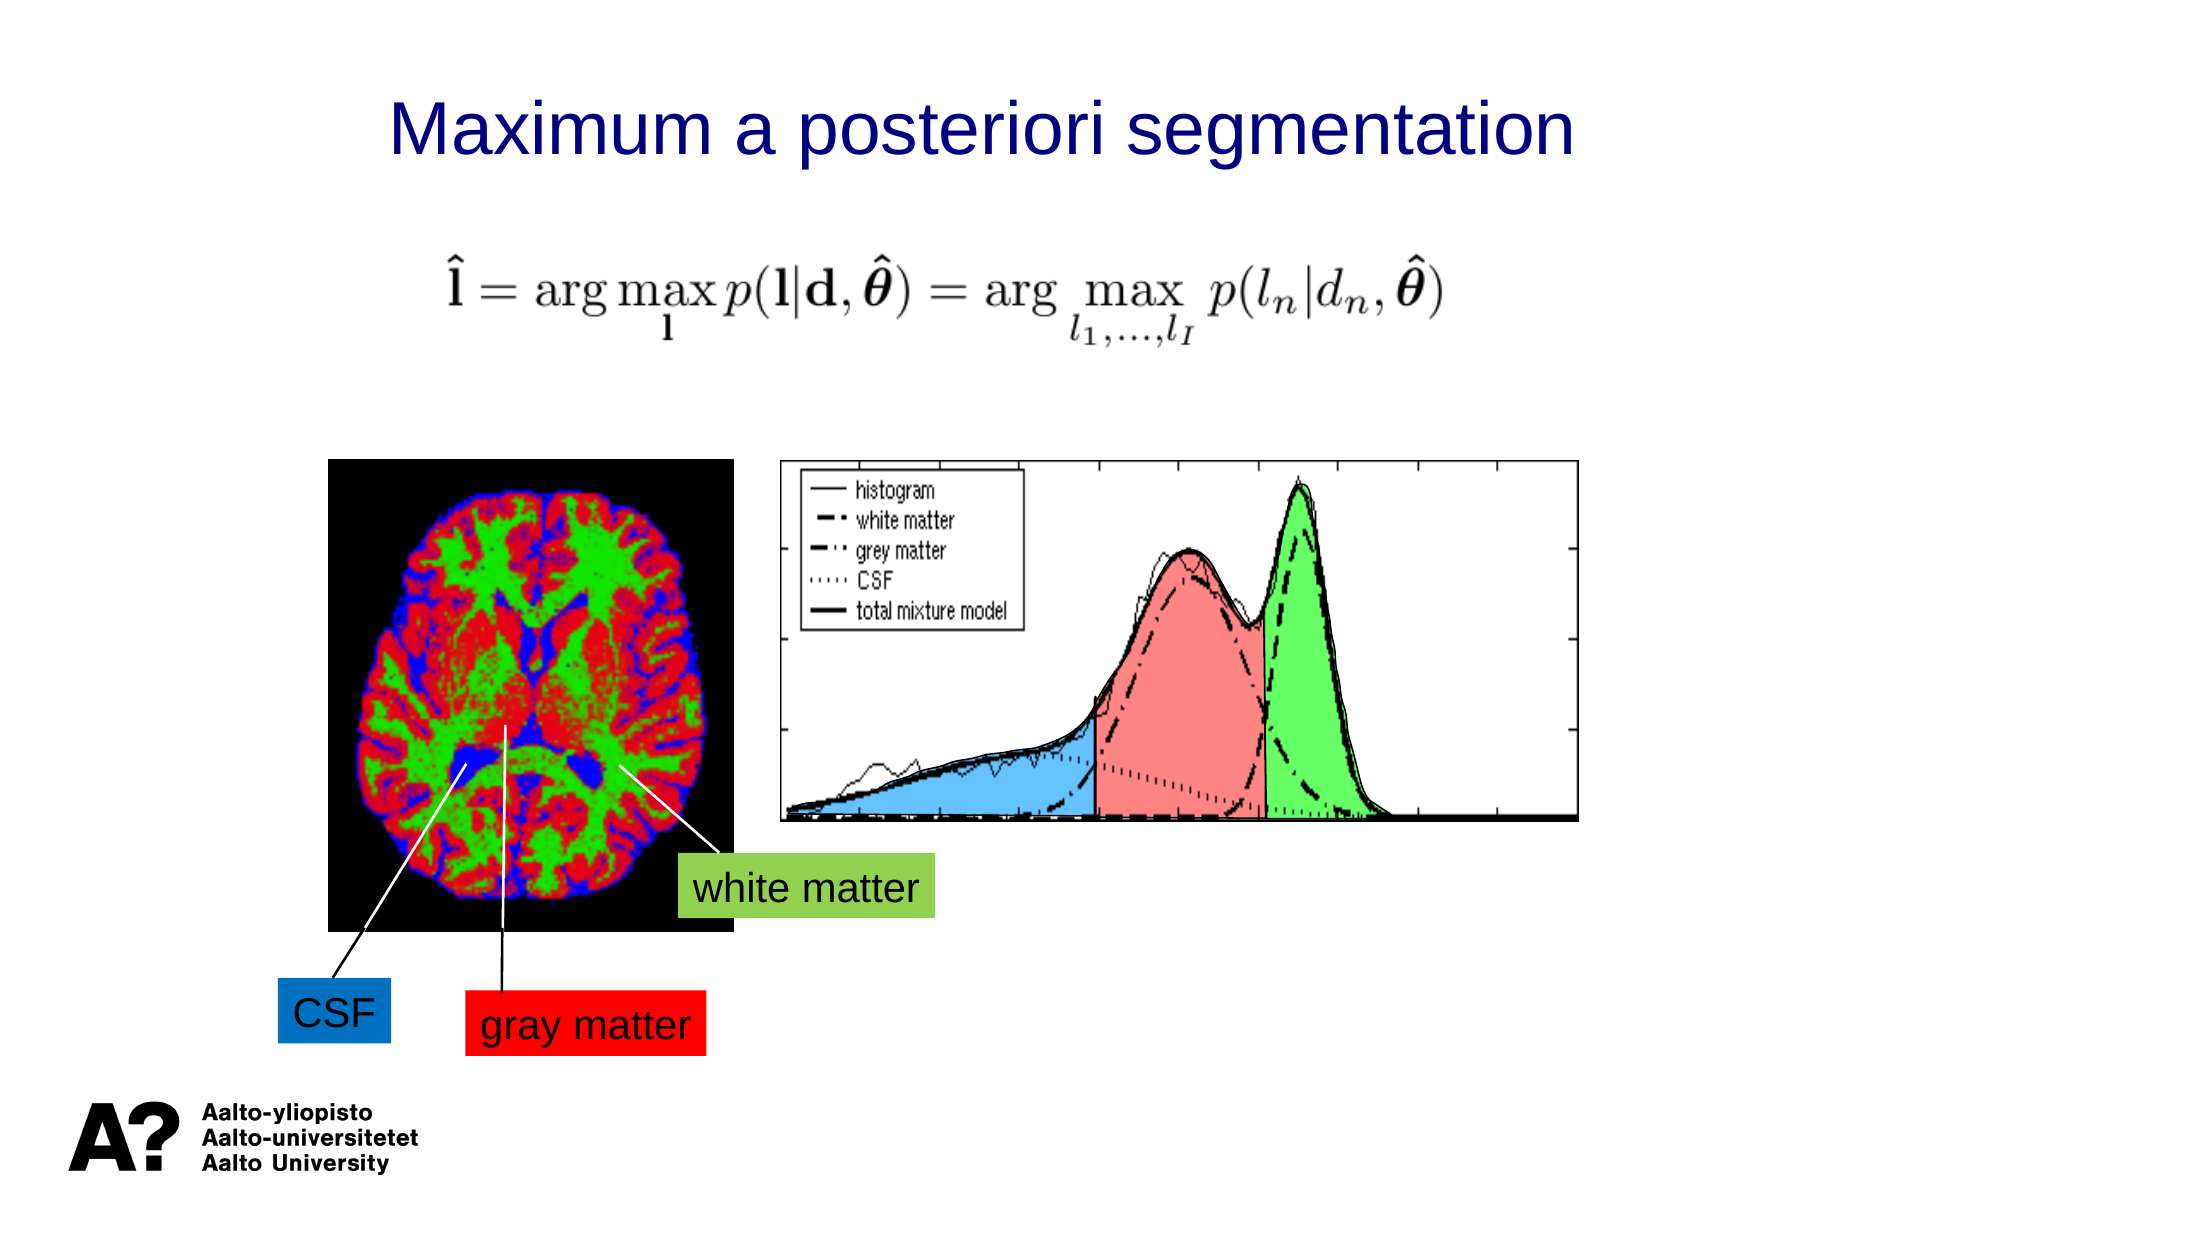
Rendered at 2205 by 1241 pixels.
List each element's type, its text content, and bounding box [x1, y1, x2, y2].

text_box white matter [678, 852, 936, 919]
picture [436, 241, 1450, 353]
title Maximum a posteriori segmentation [326, 65, 1640, 179]
picture [780, 460, 1579, 822]
picture [0, 1035, 488, 1239]
picture [328, 459, 734, 932]
text_box CSF [277, 977, 392, 1044]
text_box gray matter [465, 990, 707, 1056]
